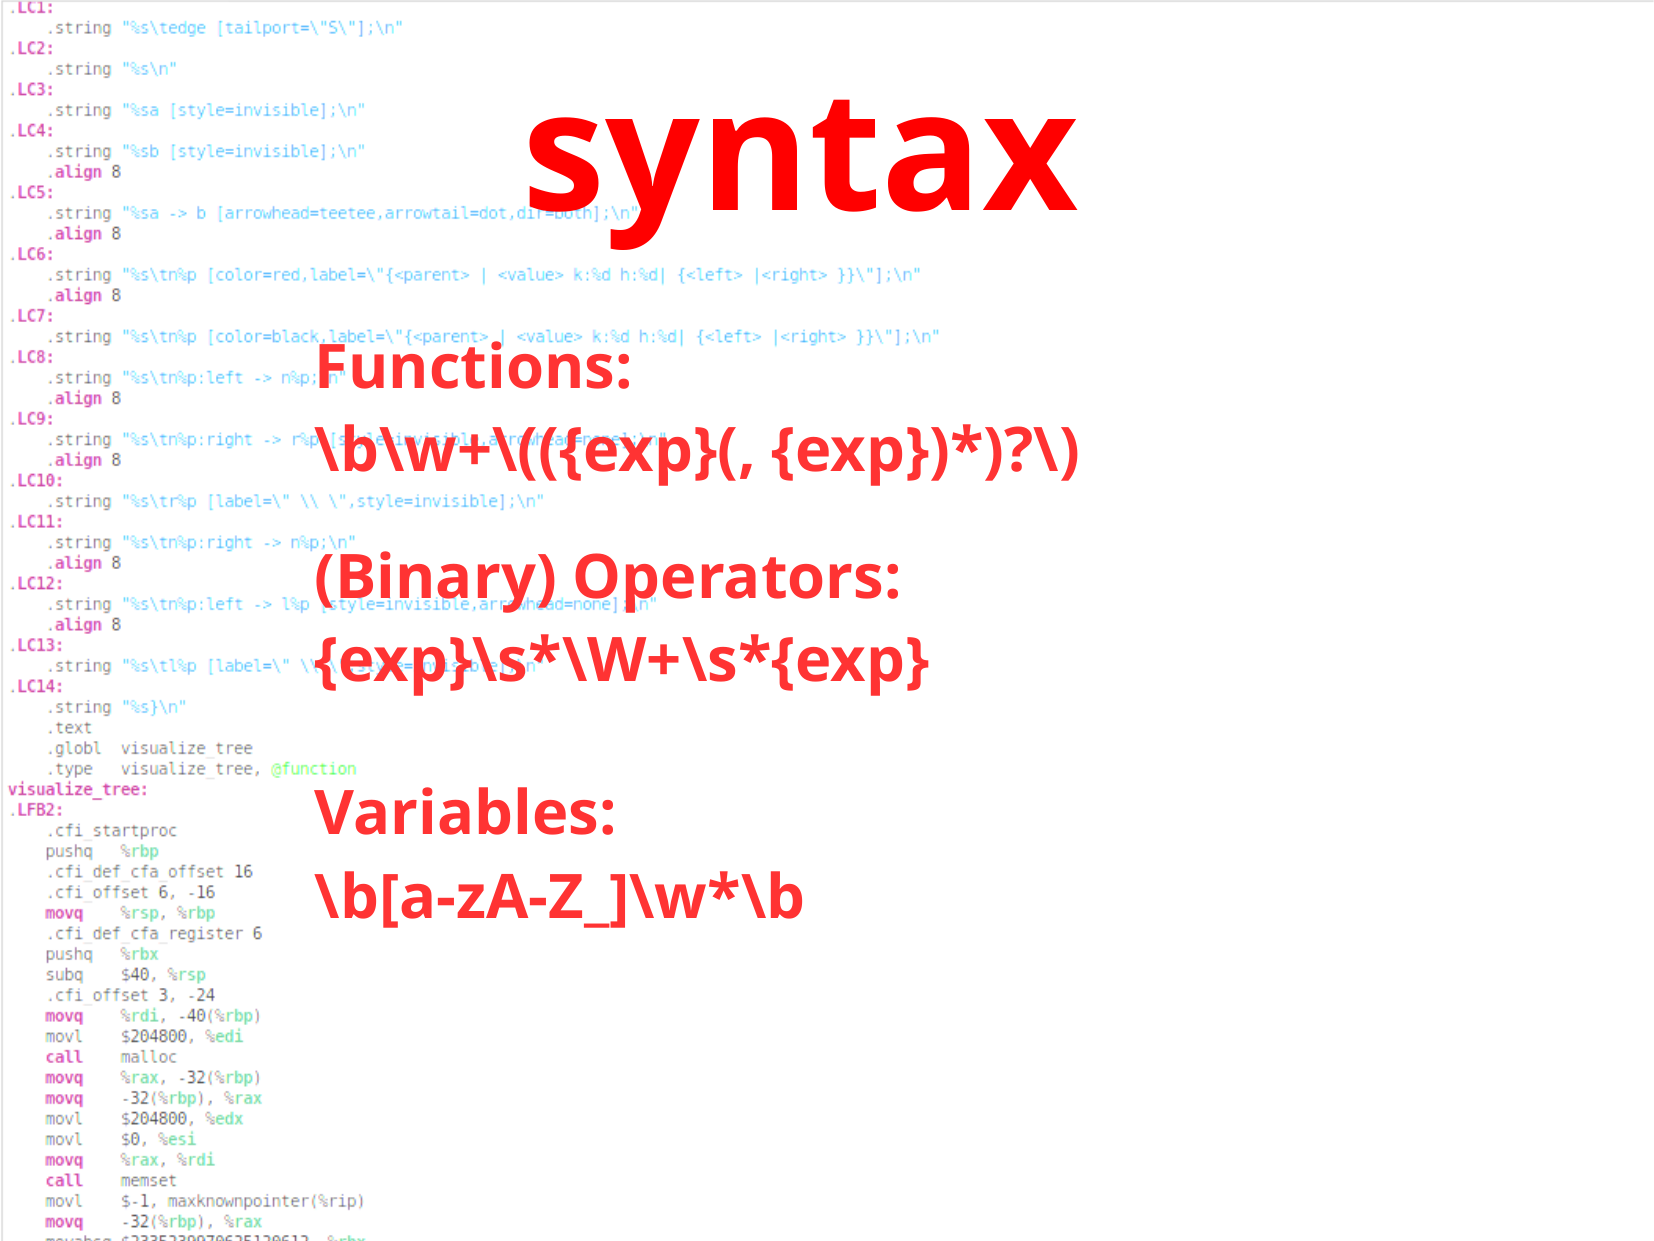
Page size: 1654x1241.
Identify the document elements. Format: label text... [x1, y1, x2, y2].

picture [0, 0, 1654, 1241]
text_box (Binary) Operators: {exp}\s*\W+\s*{exp} [300, 525, 1006, 710]
text_box syntax [507, 25, 1116, 271]
text_box Variables: \b[a-zA-Z_]\w*\b [300, 761, 1186, 947]
text_box Functions: \b\w+\(({exp}(, {exp})*)?\) [300, 315, 1289, 500]
